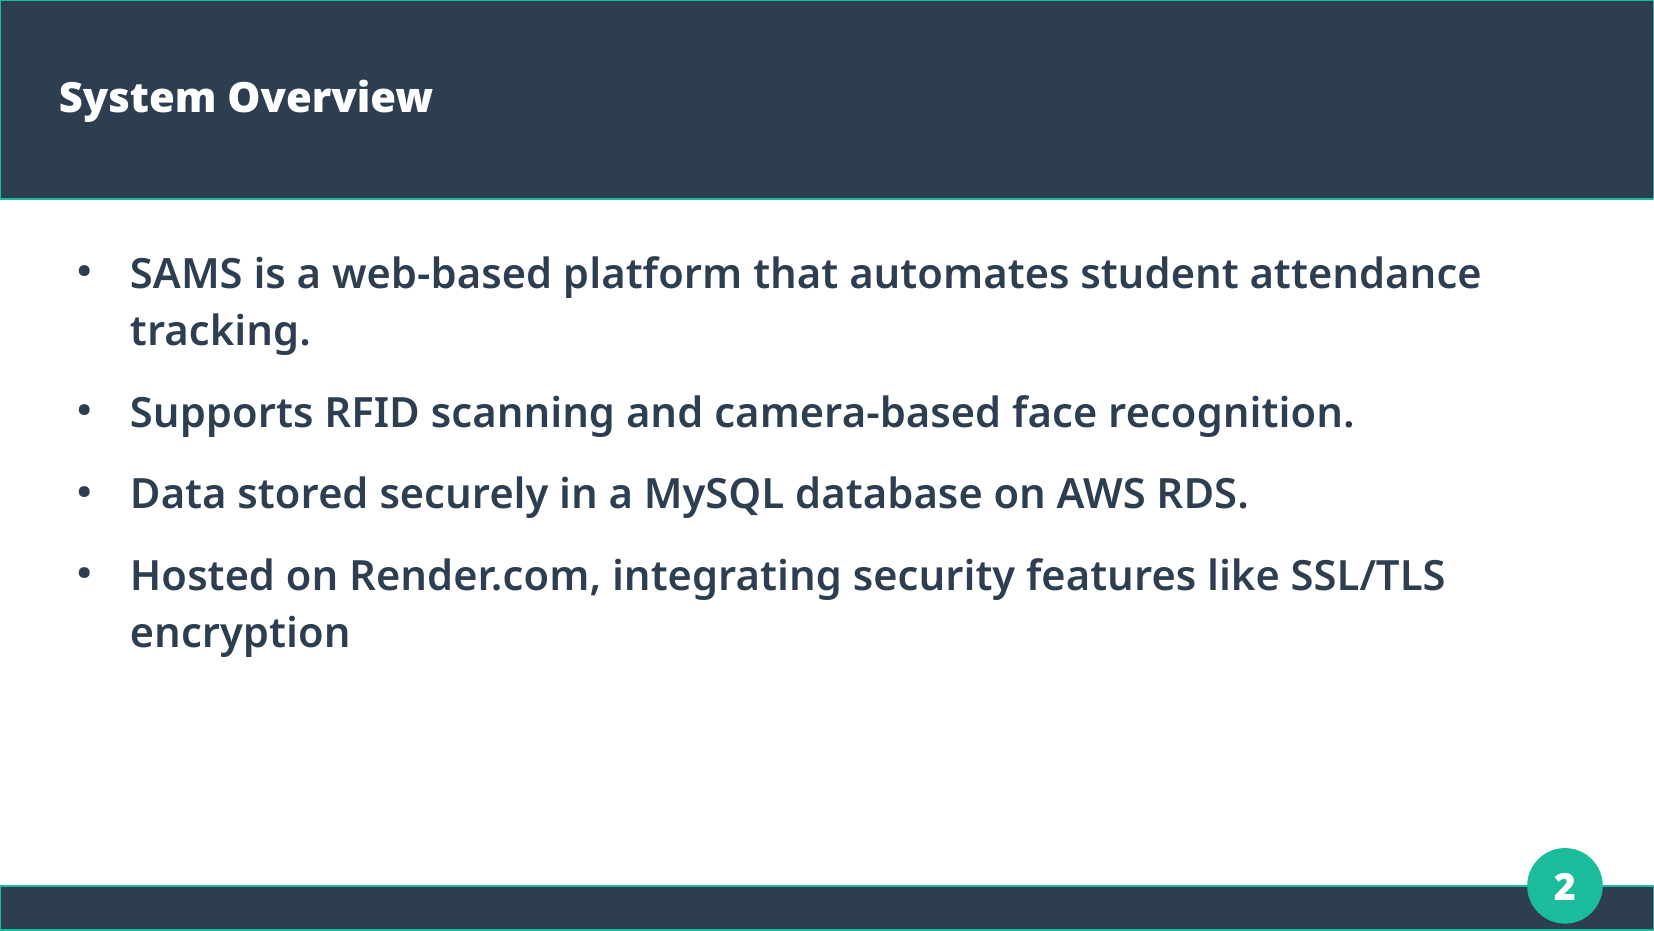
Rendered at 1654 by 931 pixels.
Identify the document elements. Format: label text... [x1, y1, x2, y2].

list SAMS is a web-based platform that automates student attendance tracking. Supports RFID scanning and camera-based face recognition. Data stored securely in a MySQL database on AWS RDS. Hosted on Render.com, integrating security features like SSL/TLS encryption [59, 243, 1595, 864]
title System Overview [59, 37, 1595, 156]
